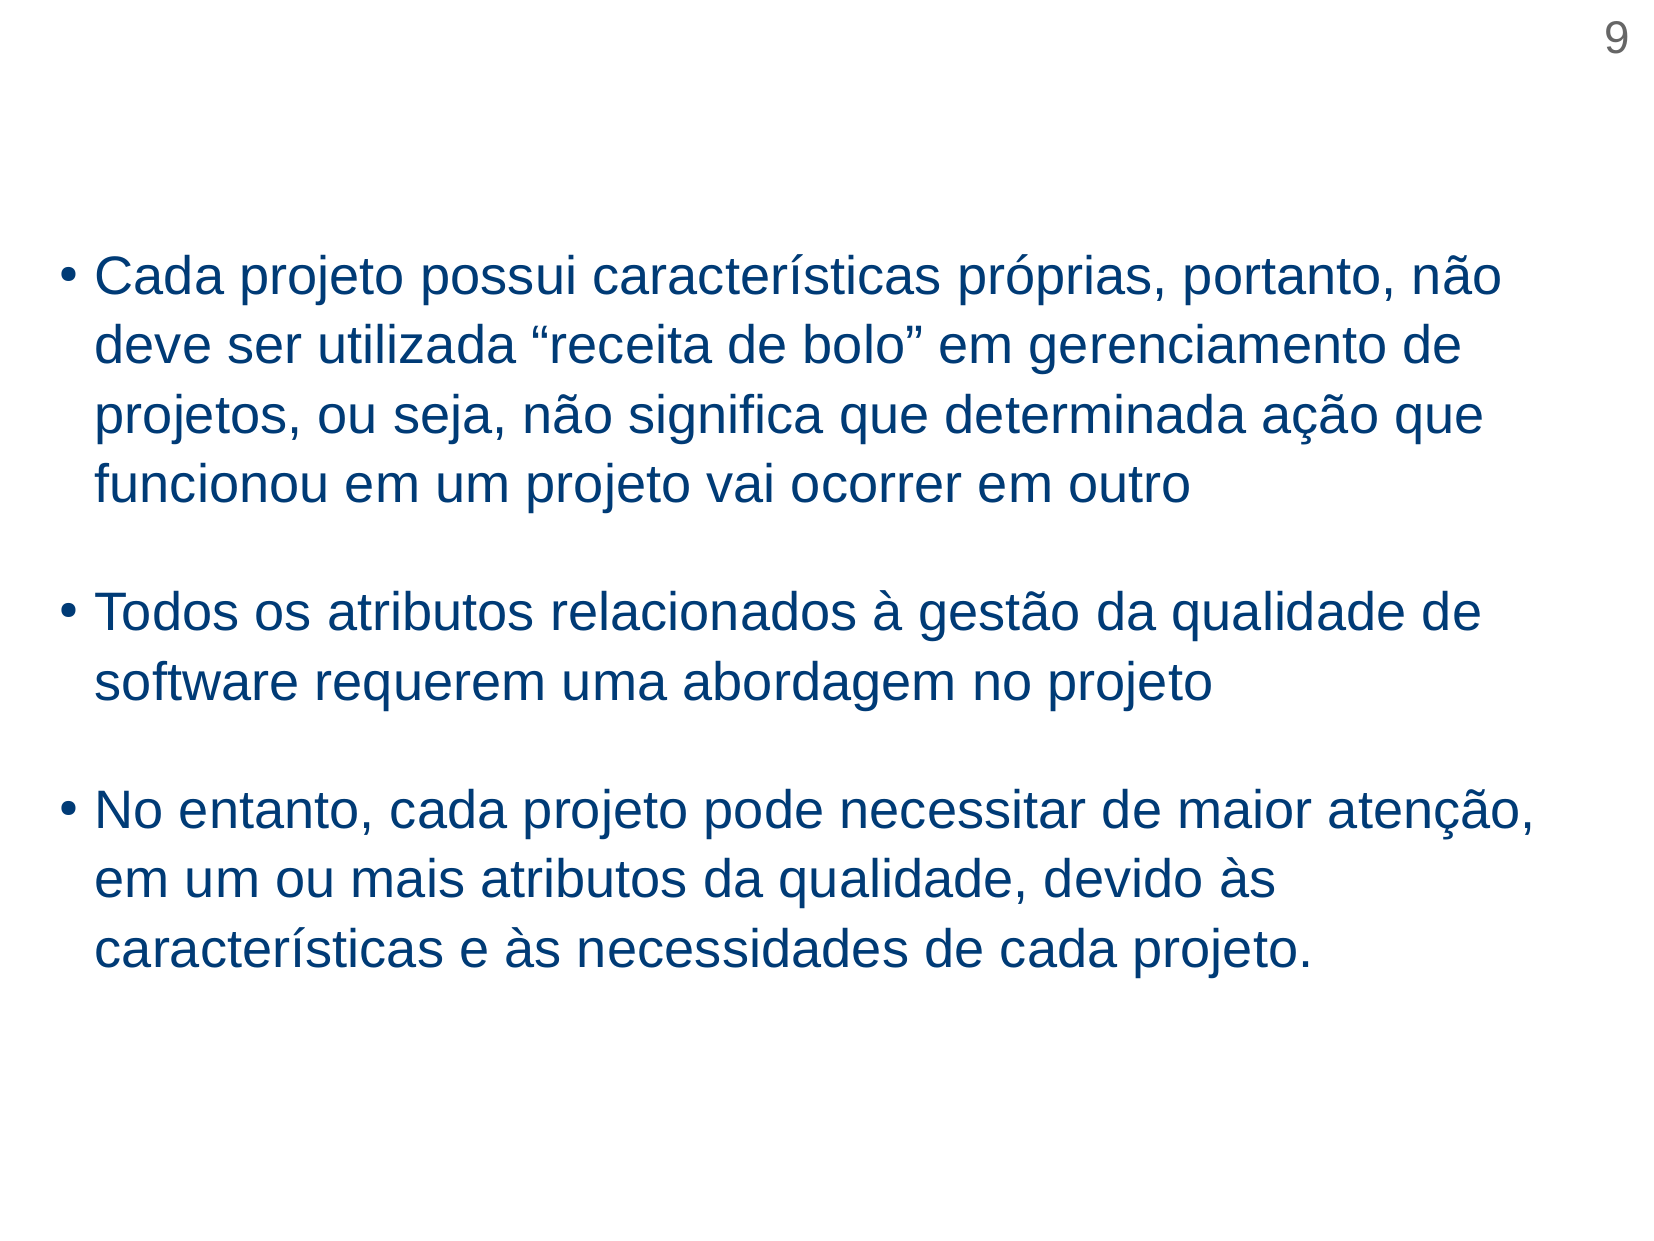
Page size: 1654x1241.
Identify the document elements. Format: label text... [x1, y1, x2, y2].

list Cada projeto possui características próprias, portanto, não deve ser utilizada “receita de bolo” em gerenciamento de projetos, ou seja, não significa que determinada ação que funcionou em um projeto vai ocorrer em outro Todos os atributos relacionados à gestão da qualidade de software requerem uma abordagem no projeto No entanto, cada projeto pode necessitar de maior atenção, em um ou mais atributos da qualidade, devido às características e às necessidades de cada projeto. [59, 236, 1595, 1211]
